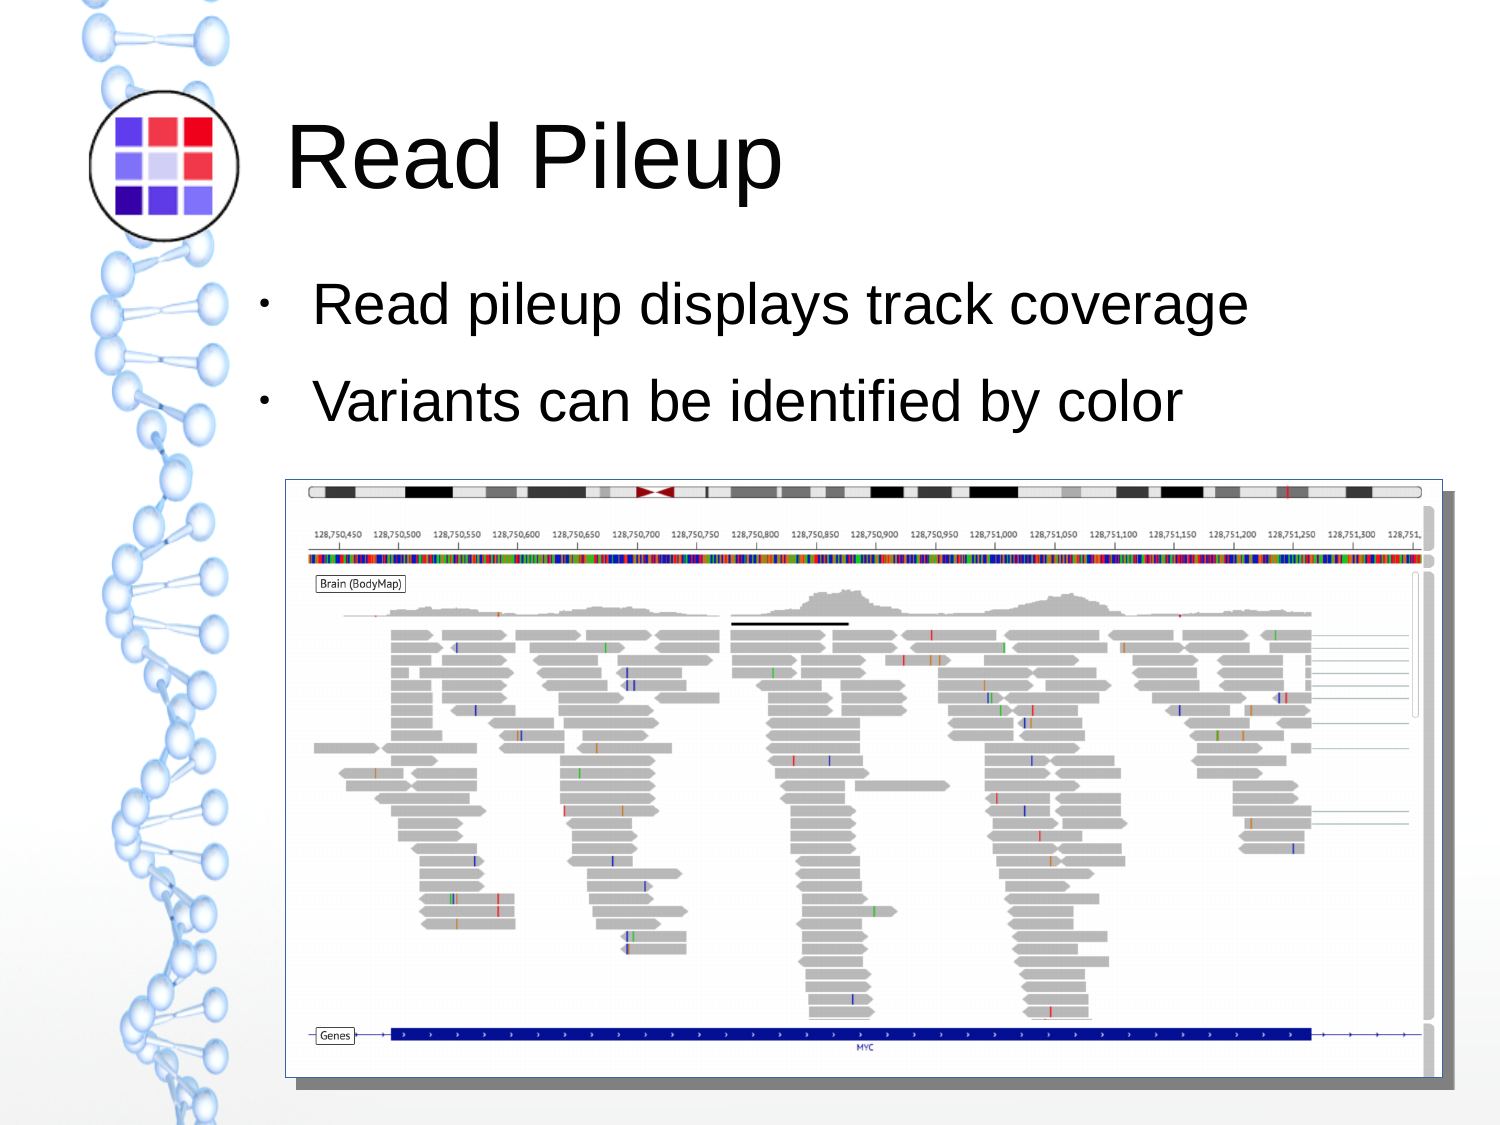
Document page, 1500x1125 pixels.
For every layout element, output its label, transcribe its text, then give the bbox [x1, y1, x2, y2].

list Read pileup displays track coverage Variants can be identified by color [241, 271, 1447, 924]
title Read Pileup [285, 36, 1426, 271]
picture [0, 0, 1500, 1125]
